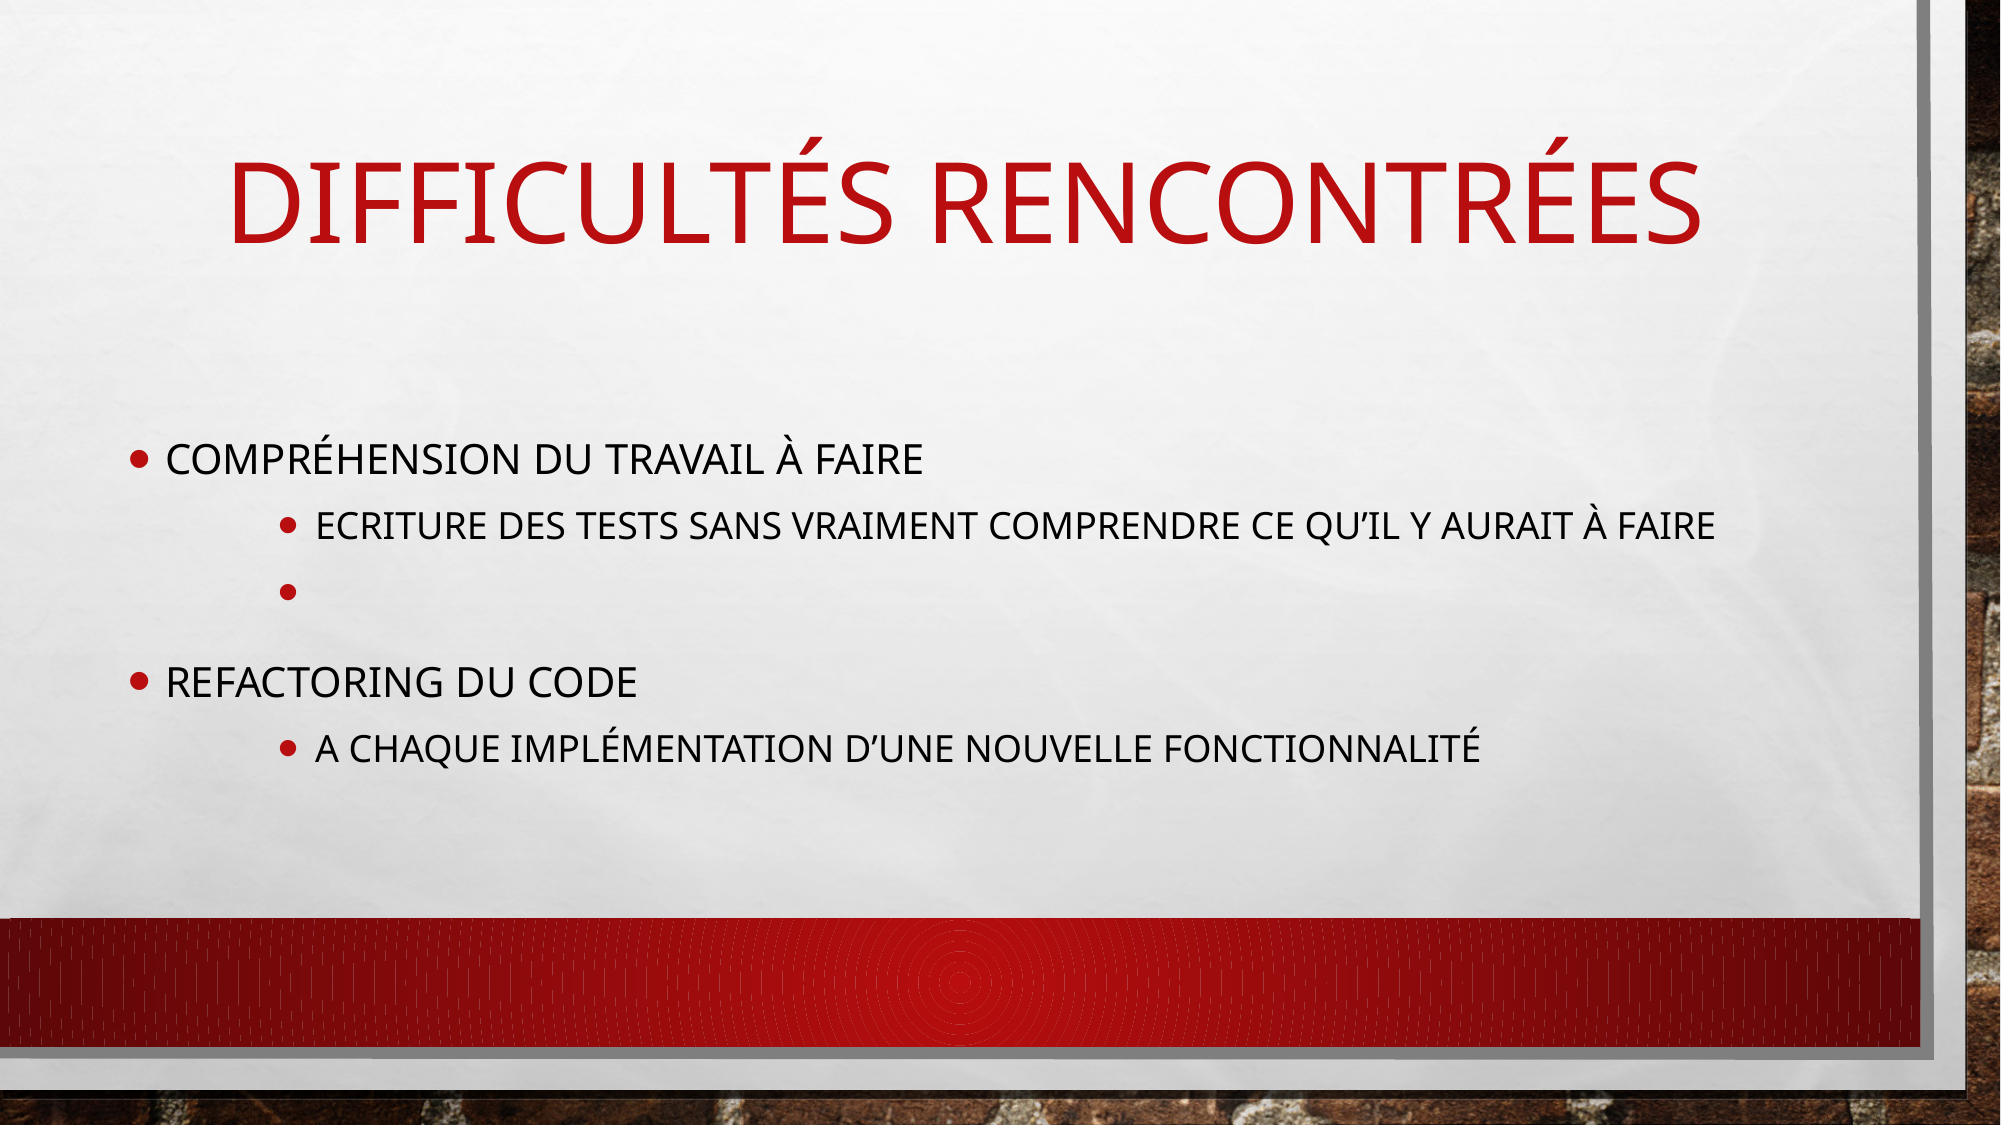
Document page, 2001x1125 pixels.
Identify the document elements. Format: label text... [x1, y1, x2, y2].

list Compréhension du travail à faire Ecriture des tests sans vraiment comprendre ce qu’il y aurait à faire Refactoring du code A chaque implémentation d’une nouvelle fonctionnalité [112, 338, 1818, 855]
title Difficultés rencontrées [112, 112, 1819, 302]
